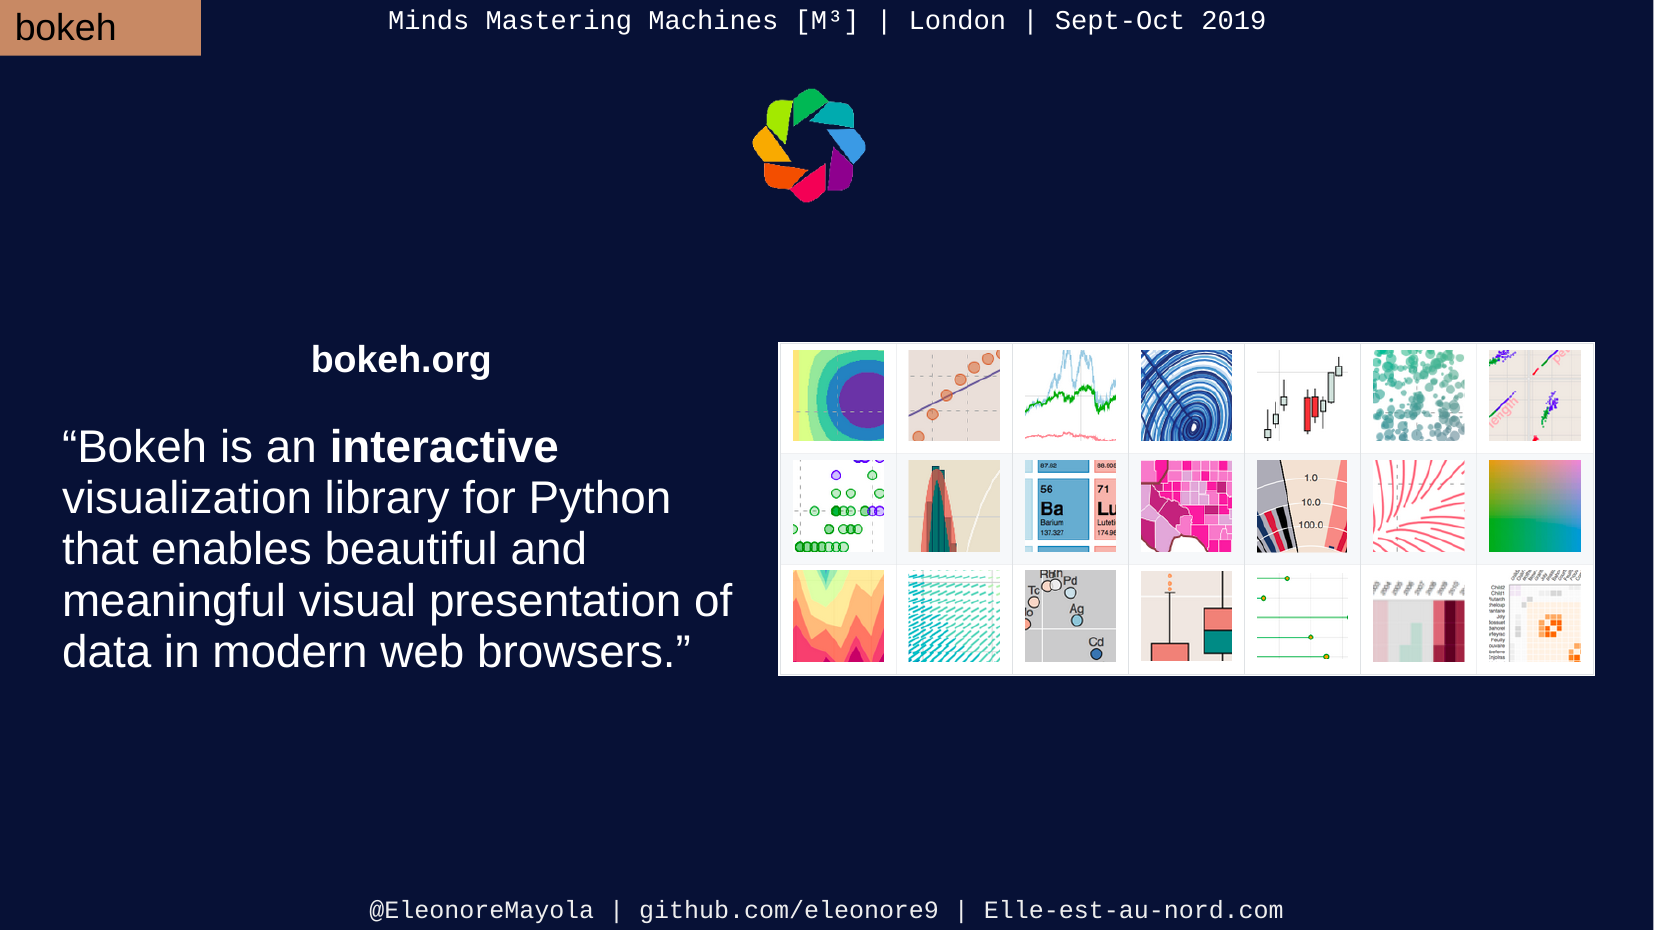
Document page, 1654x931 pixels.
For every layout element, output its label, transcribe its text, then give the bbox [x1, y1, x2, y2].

text_box “Bokeh is an interactive visualization library for Python that enables beautiful and meaningful visual presentation of data in modern web browsers.” [47, 413, 756, 703]
text_box Minds Mastering Machines [M³] | London | Sept-Oct 2019 [265, 0, 1388, 60]
text_box bokeh.org [296, 330, 508, 388]
text_box @EleonoreMayola | github.com/eleonore9 | Elle-est-au-nord.com [295, 862, 1359, 931]
text_box bokeh [0, 0, 201, 56]
picture [778, 342, 1595, 676]
picture [732, 82, 891, 213]
